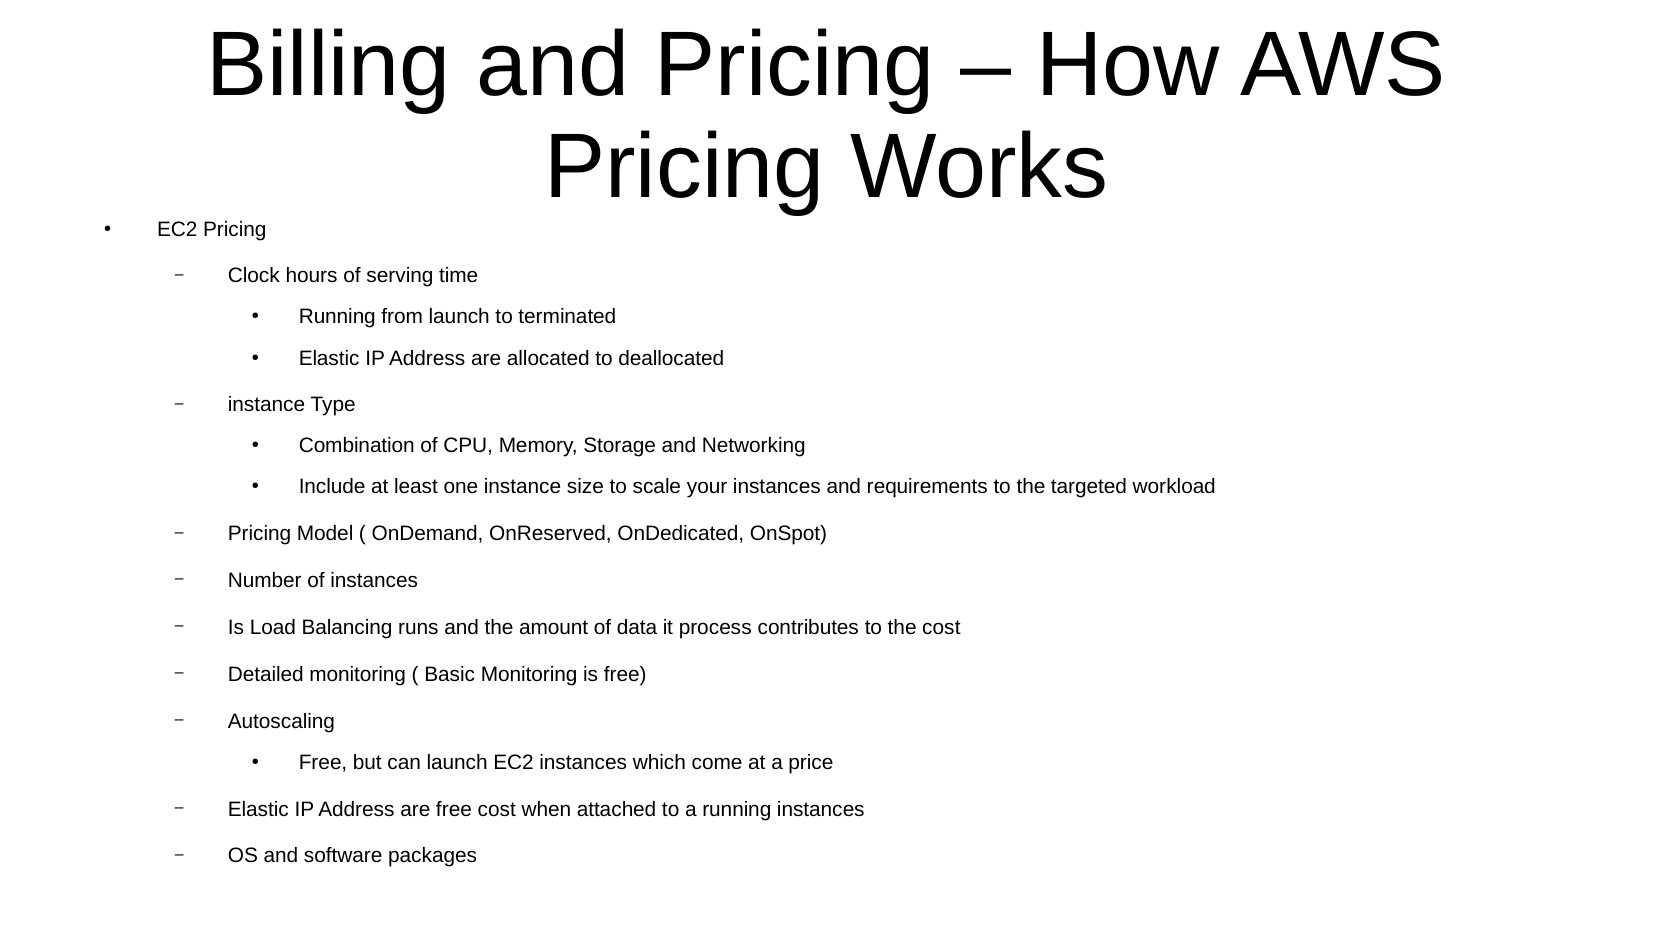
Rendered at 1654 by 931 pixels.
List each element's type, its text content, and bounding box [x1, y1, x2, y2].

list EC2 Pricing Clock hours of serving time Running from launch to terminated Elastic IP Address are allocated to deallocated instance Type Combination of CPU, Memory, Storage and Networking Include at least one instance size to scale your instances and requirements to the targeted workload Pricing Model ( OnDemand, OnReserved, OnDedicated, OnSpot) Number of instances Is Load Balancing runs and the amount of data it process contributes to the cost Detailed monitoring ( Basic Monitoring is free) Autoscaling Free, but can launch EC2 instances which come at a price Elastic IP Address are free cost when attached to a running instances OS and software packages [86, 217, 1654, 915]
title Billing and Pricing – How AWS Pricing Works [82, 12, 1571, 218]
